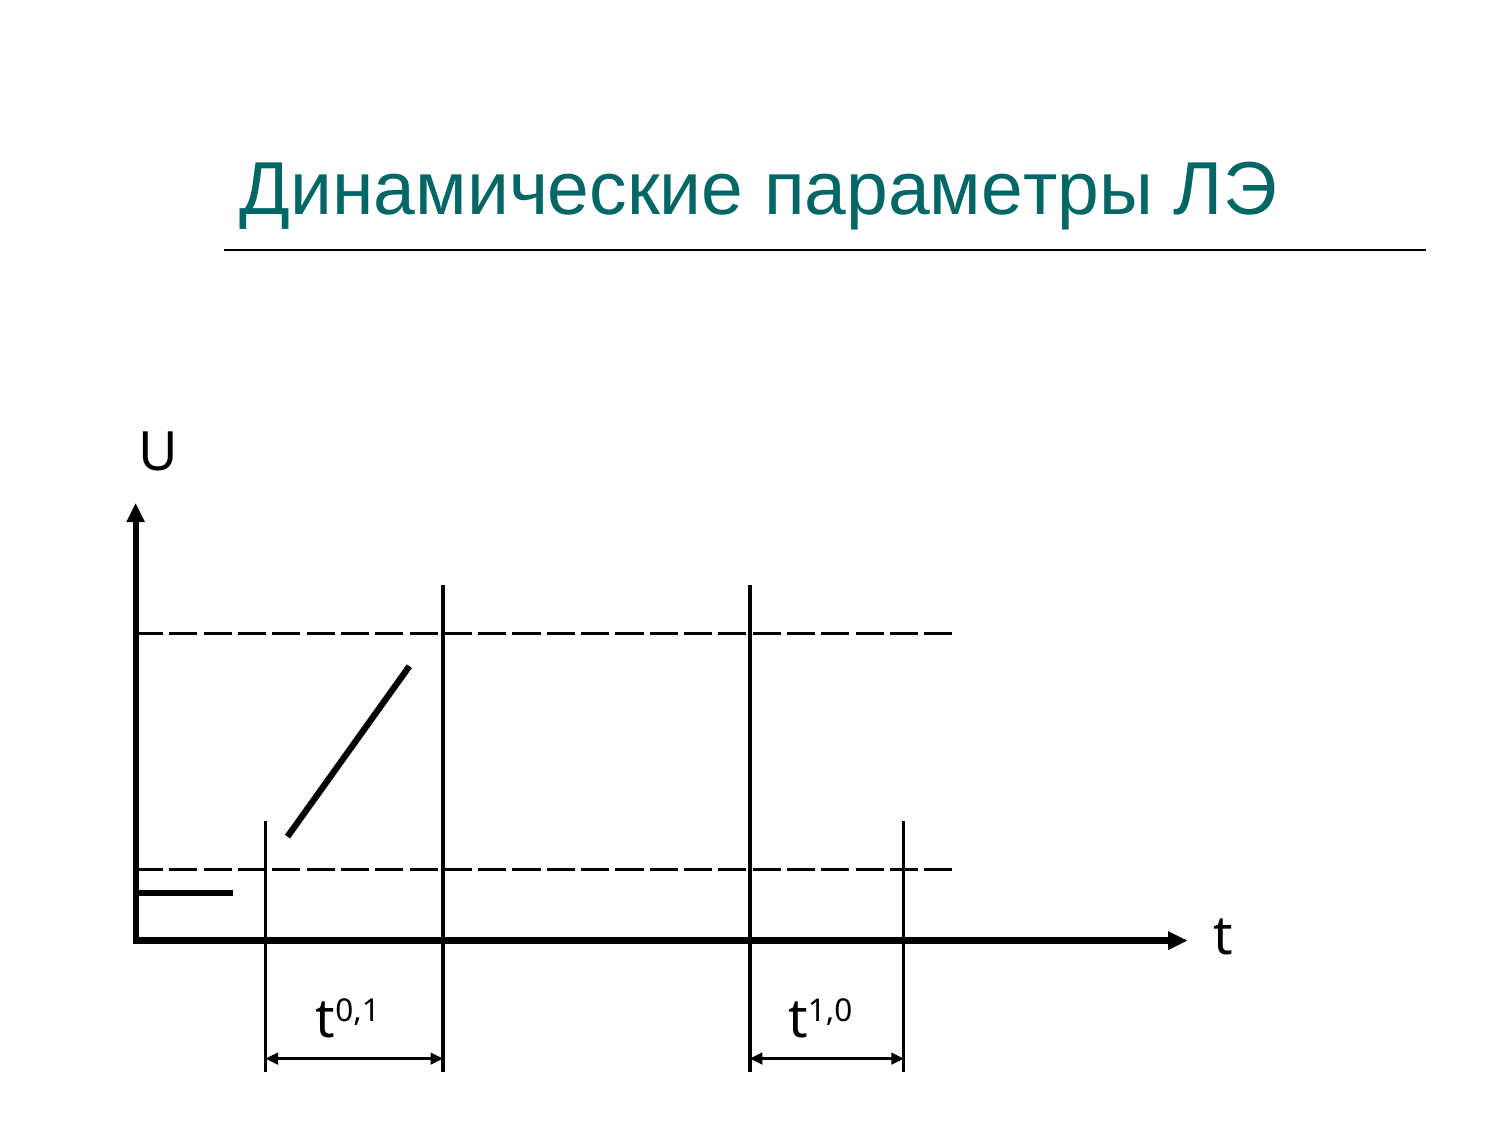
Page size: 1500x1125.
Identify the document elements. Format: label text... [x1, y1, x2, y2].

text_box U [123, 408, 219, 490]
title Динамические параметры ЛЭ [224, 49, 1425, 237]
text_box t1,0 [773, 976, 892, 1057]
text_box t0,1 [301, 976, 420, 1057]
text_box t [1198, 893, 1294, 974]
